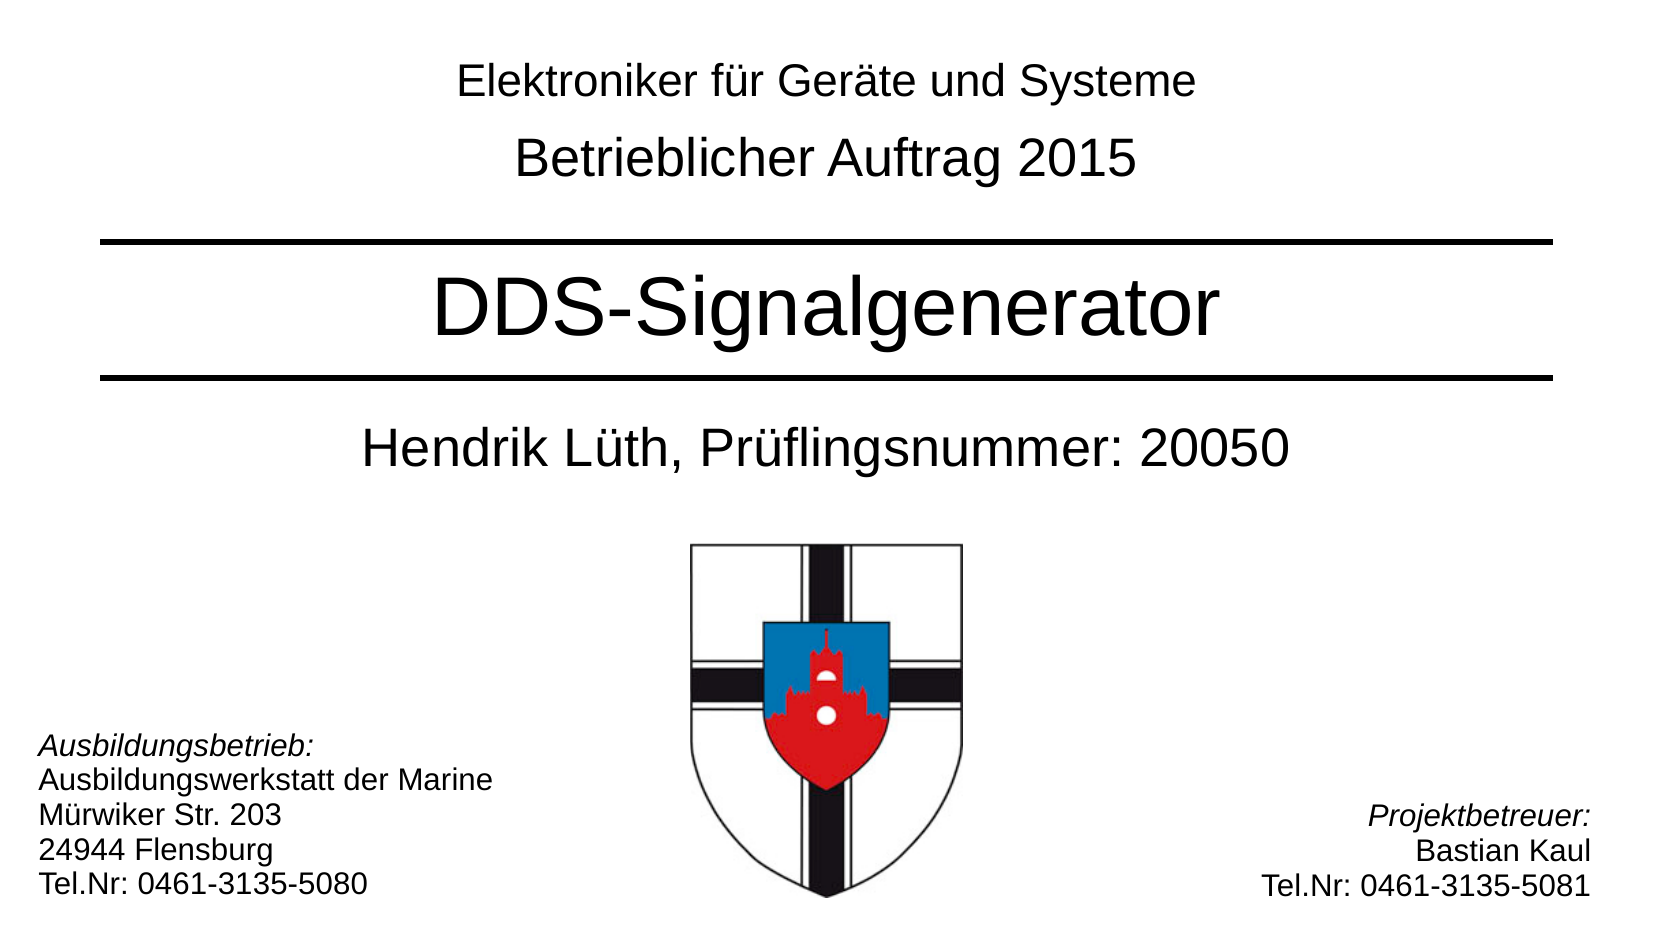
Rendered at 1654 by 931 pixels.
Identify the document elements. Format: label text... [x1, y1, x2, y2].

text_box Elektroniker für Geräte und Systeme [0, 47, 1654, 114]
text_box Hendrik Lüth, Prüflingsnummer: 20050 [0, 409, 1654, 491]
picture [690, 543, 963, 898]
title DDS-Signalgenerator [82, 201, 1571, 409]
text_box Betrieblicher Auftrag 2015 [0, 120, 1654, 201]
text_box Ausbildungsbetrieb: Ausbildungswerkstatt der Marine Mürwiker Str. 203 24944 Flensburg Tel.Nr: 0461-3135-5080 [23, 720, 603, 909]
text_box Projektbetreuer: Bastian Kaul Tel.Nr: 0461-3135-5081 [1246, 791, 1607, 911]
